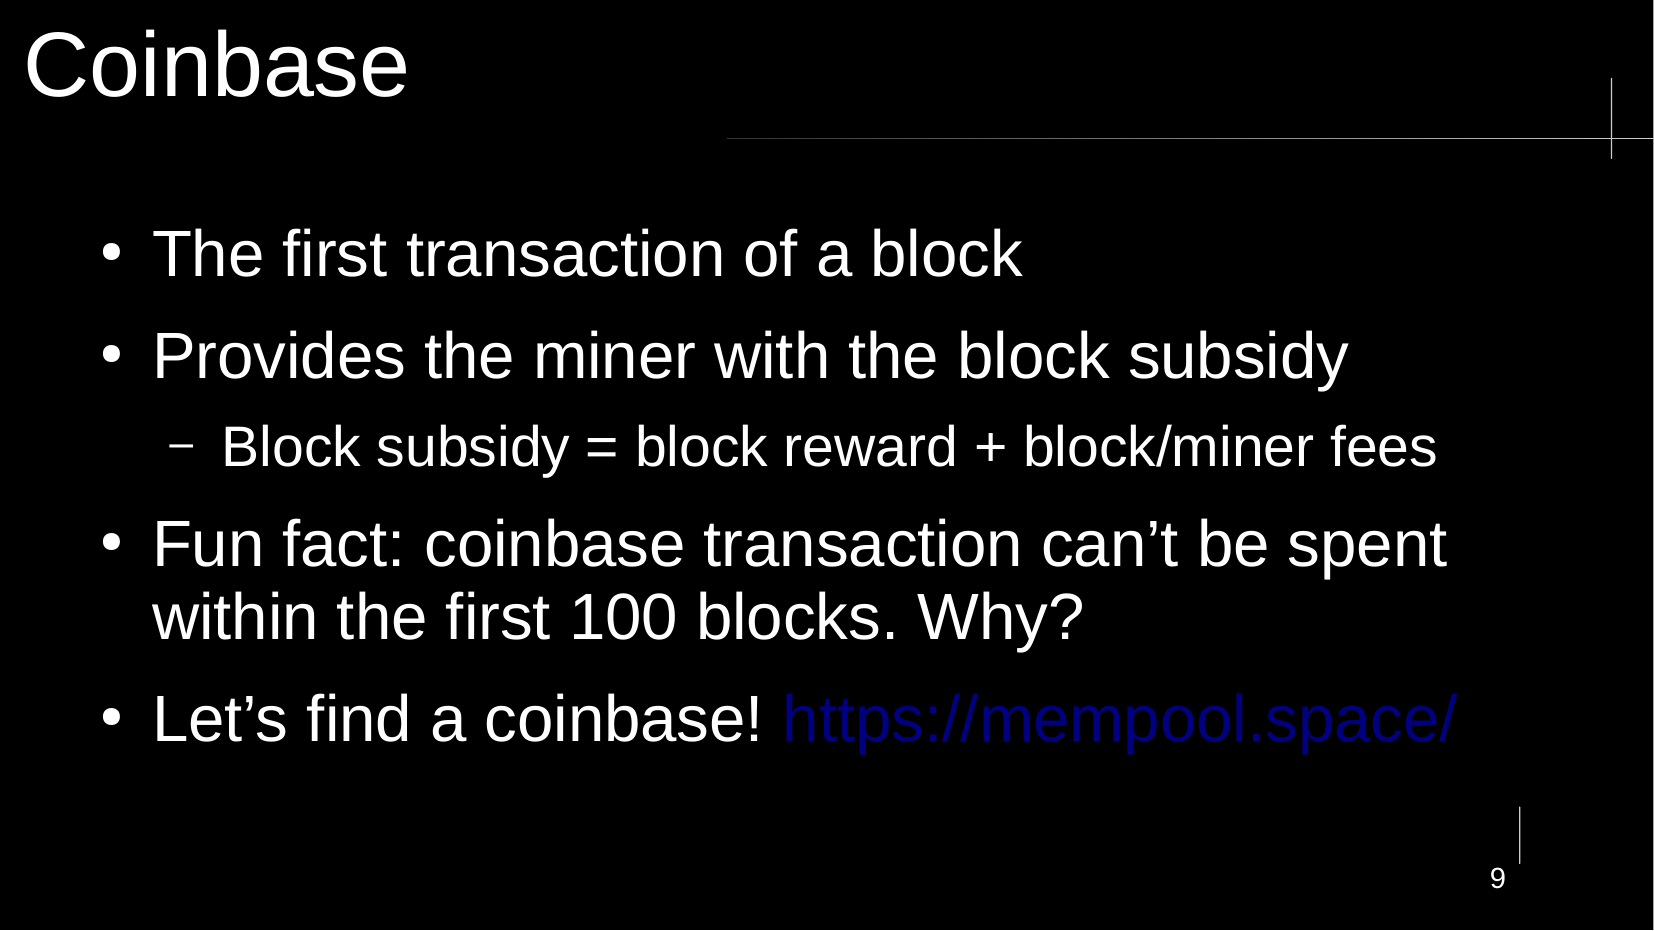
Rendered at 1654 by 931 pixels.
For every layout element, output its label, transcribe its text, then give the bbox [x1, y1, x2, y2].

title Coinbase [23, 11, 1589, 119]
list The first transaction of a block Provides the miner with the block subsidy Block subsidy = block reward + block/miner fees Fun fact: coinbase transaction can’t be spent within the first 100 blocks. Why? Let’s find a coinbase! https://mempool.space/ [82, 217, 1571, 758]
